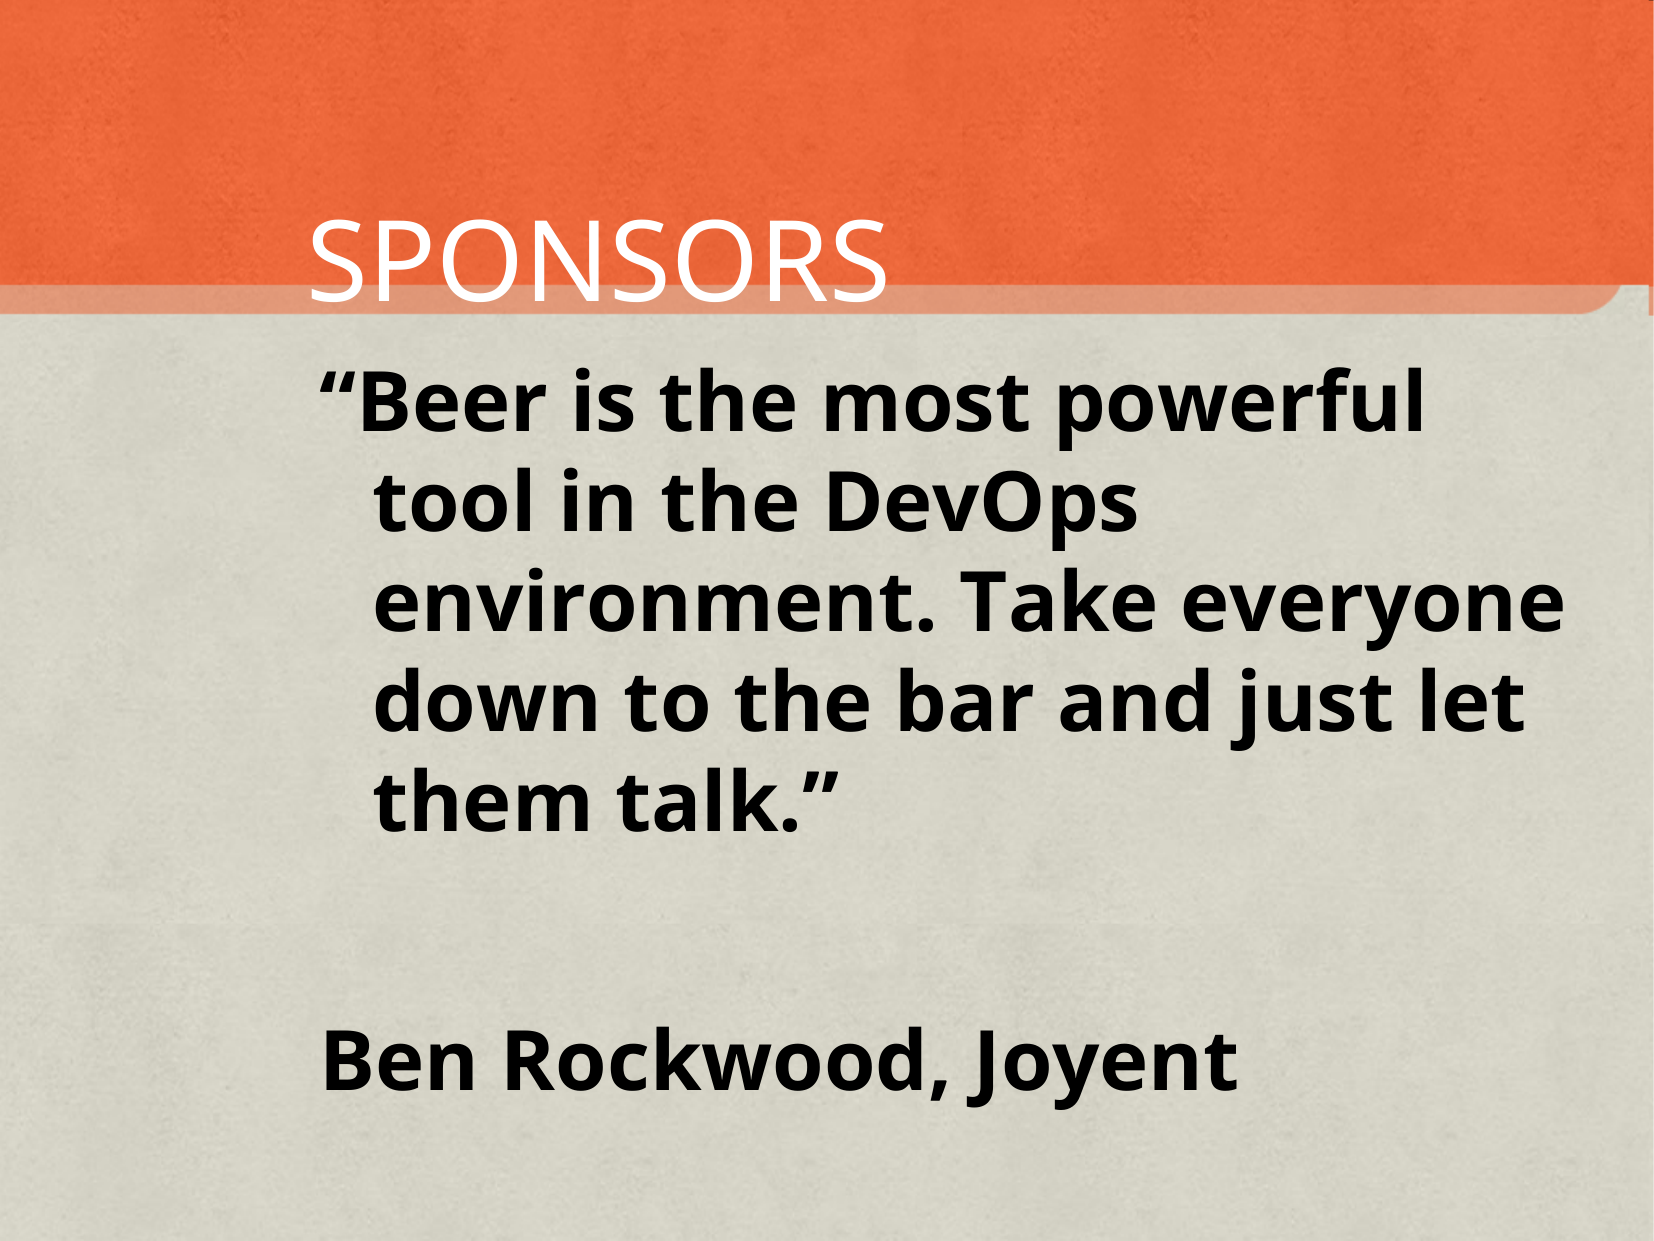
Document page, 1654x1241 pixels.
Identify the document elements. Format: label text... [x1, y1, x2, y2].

text_box “Beer is the most powerful tool in the DevOps environment. Take everyone down to the bar and just let them talk.” Ben Rockwood, Joyent [301, 348, 1613, 1068]
text_box SPONSORS [306, 189, 1654, 318]
picture [0, 0, 1654, 1241]
